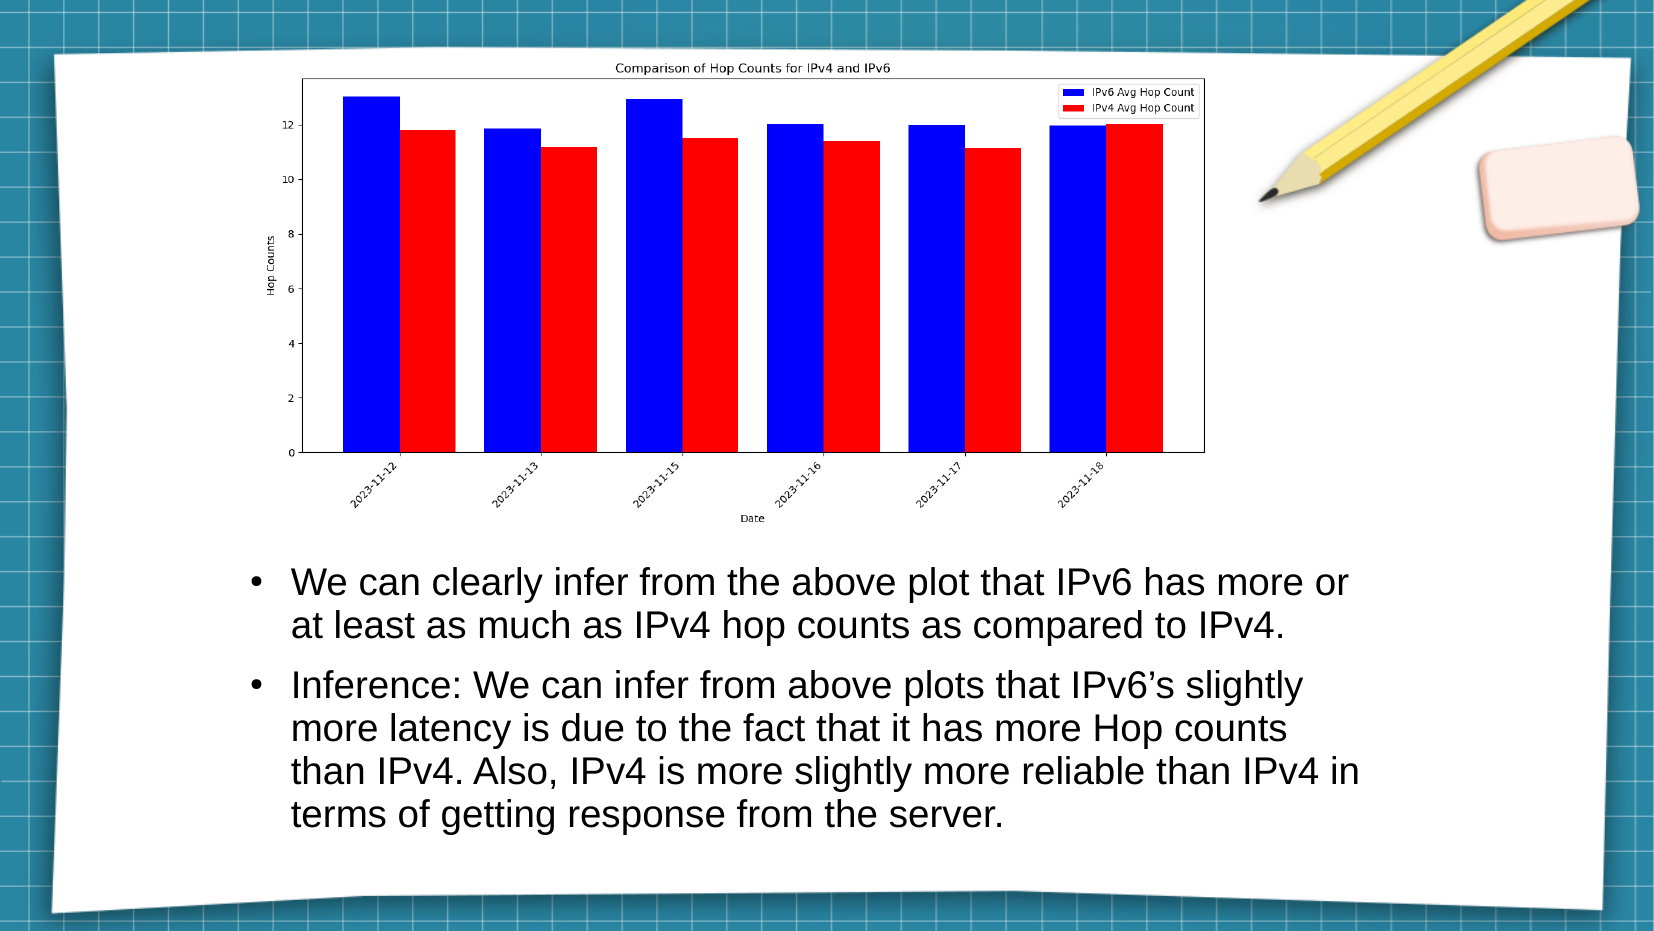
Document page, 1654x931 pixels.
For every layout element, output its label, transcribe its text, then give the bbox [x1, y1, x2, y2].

list We can clearly infer from the above plot that IPv6 has more or at least as much as IPv4 hop counts as compared to IPv4. Inference: We can infer from above plots that IPv6’s slightly more latency is due to the fact that it has more Hop counts than IPv4. Also, IPv4 is more slightly more reliable than IPv4 in terms of getting response from the server. [236, 561, 1371, 872]
picture [0, 0, 1654, 931]
